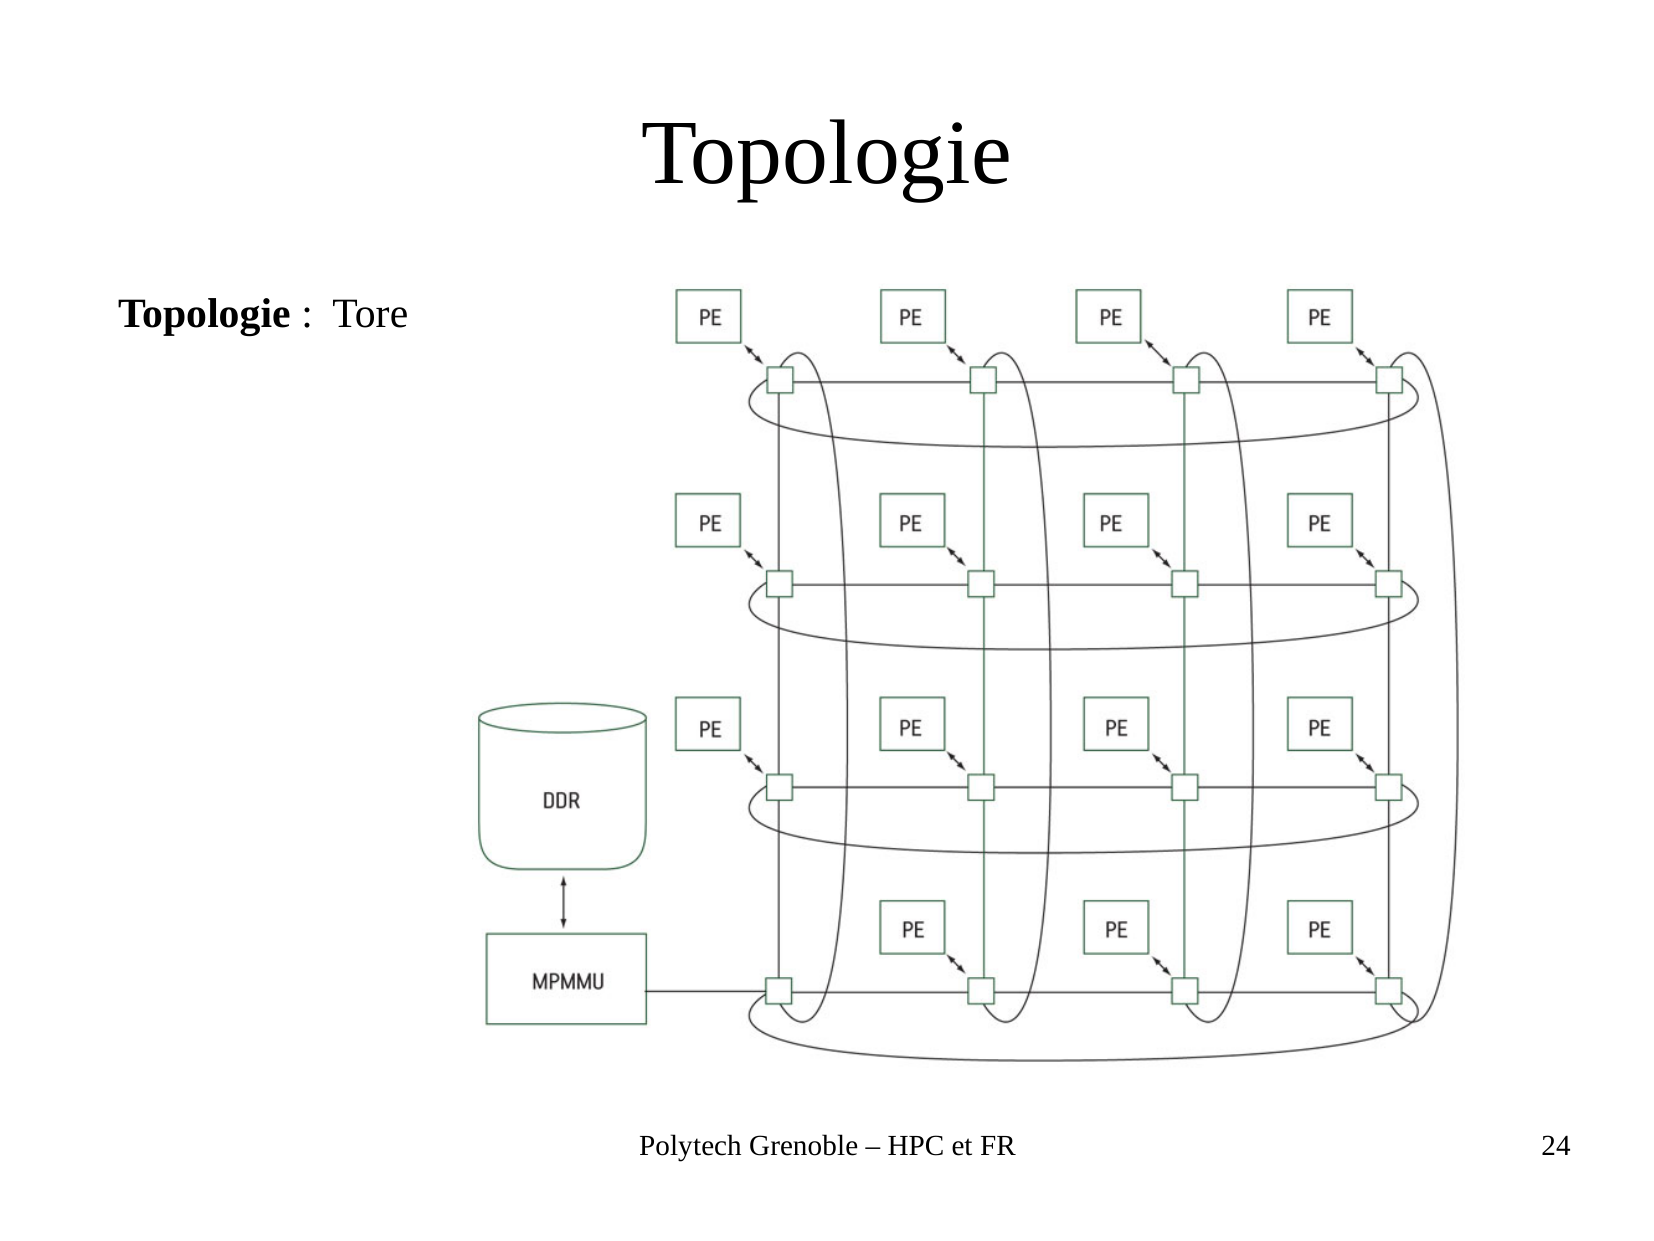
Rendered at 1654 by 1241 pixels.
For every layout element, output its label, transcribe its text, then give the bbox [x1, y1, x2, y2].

title Topologie [82, 49, 1571, 257]
list Topologie : Tore [82, 290, 472, 378]
picture [472, 283, 1465, 1068]
